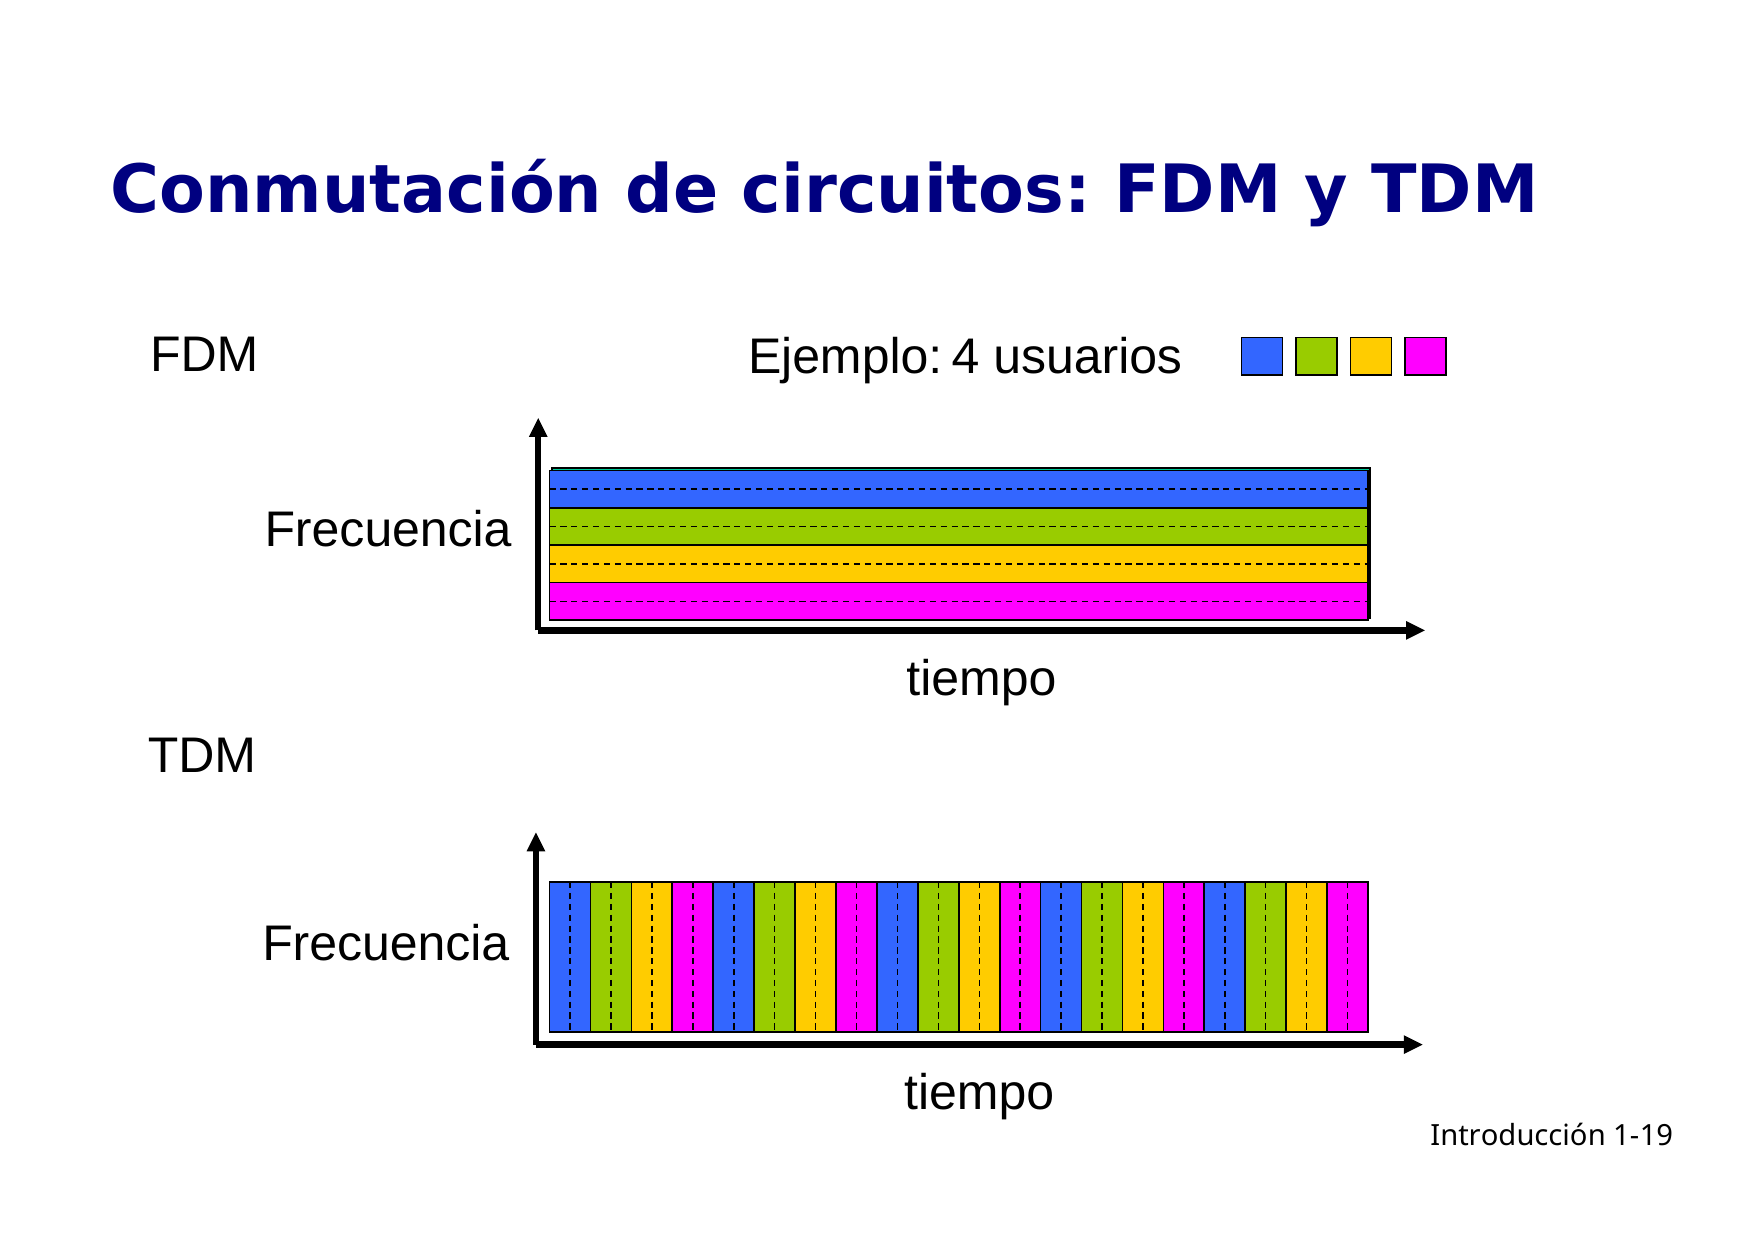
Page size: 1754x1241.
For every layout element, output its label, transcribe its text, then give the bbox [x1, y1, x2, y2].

text_box [878, 882, 917, 1032]
text_box [1041, 882, 1081, 1032]
text_box Ejemplo: [733, 320, 958, 393]
text_box Frecuencia [249, 493, 527, 565]
text_box [673, 882, 713, 1032]
text_box [837, 882, 876, 1032]
text_box [960, 882, 999, 1032]
text_box [549, 882, 590, 1032]
text_box [1164, 882, 1204, 1032]
text_box [1082, 882, 1122, 1032]
text_box [549, 468, 1371, 621]
text_box FDM [135, 318, 274, 390]
text_box [1001, 882, 1040, 1032]
text_box tiempo [891, 642, 1072, 714]
text_box [1123, 882, 1163, 1032]
text_box [1295, 337, 1337, 376]
text_box [1328, 882, 1368, 1032]
text_box [796, 882, 835, 1032]
text_box Frecuencia [247, 907, 525, 979]
text_box tiempo [889, 1056, 1070, 1128]
text_box [1350, 337, 1392, 376]
text_box [919, 882, 958, 1032]
text_box [632, 882, 672, 1032]
text_box [1246, 882, 1285, 1032]
text_box [1205, 882, 1244, 1032]
text_box [1241, 337, 1283, 376]
title Conmutación de circuitos: FDM y TDM [96, 78, 1672, 301]
text_box [1405, 337, 1447, 376]
text_box [755, 882, 794, 1032]
text_box [714, 882, 753, 1032]
text_box [591, 882, 631, 1032]
text_box 4 usuarios [958, 320, 1198, 393]
text_box [1287, 882, 1326, 1032]
text_box TDM [133, 719, 272, 791]
